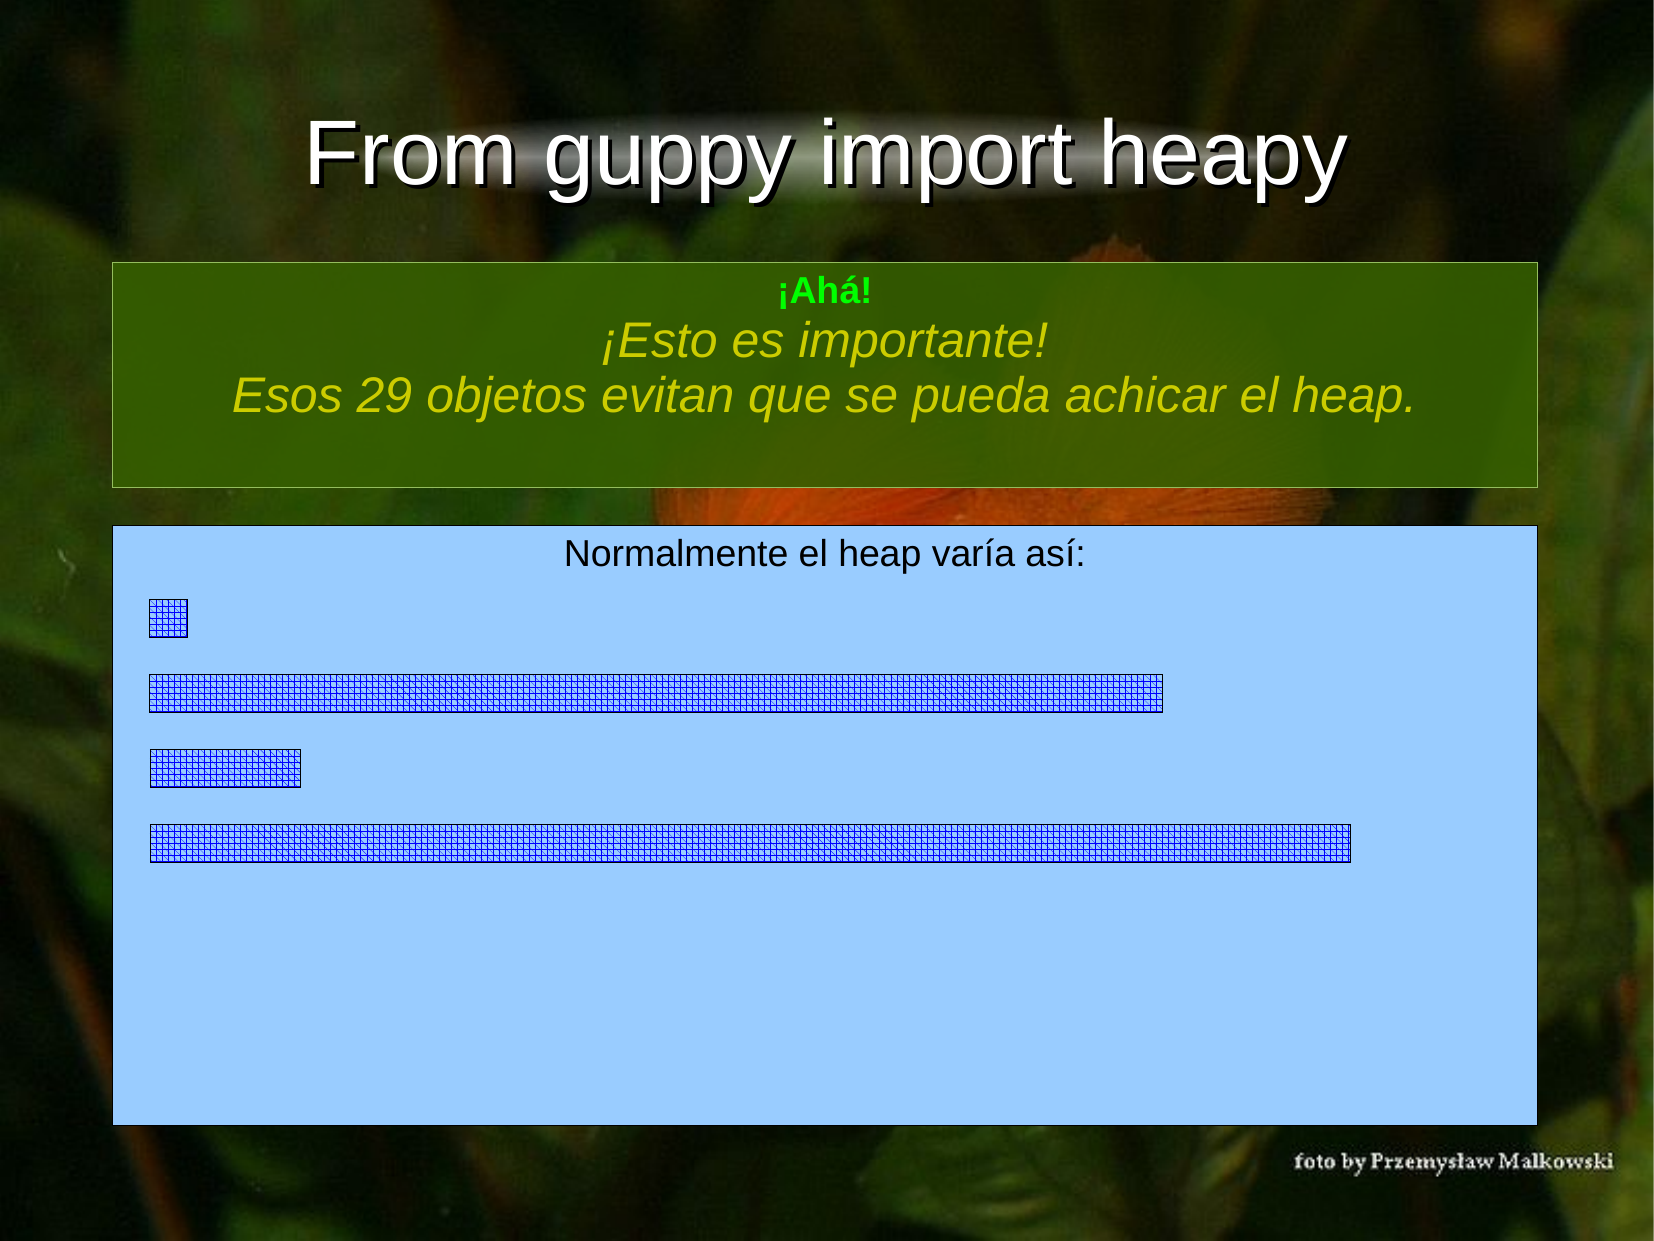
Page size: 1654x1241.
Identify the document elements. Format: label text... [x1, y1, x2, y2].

text_box [149, 599, 188, 638]
picture [0, 0, 1654, 1241]
text_box [150, 749, 301, 788]
text_box [150, 824, 1351, 863]
text_box [149, 674, 1163, 713]
title From guppy import heapy [82, 49, 1571, 257]
text_box Normalmente el heap varía así: [112, 525, 1538, 1126]
text_box ¡Ahá! ¡Esto es importante! Esos 29 objetos evitan que se pueda achicar el heap. [112, 262, 1538, 488]
